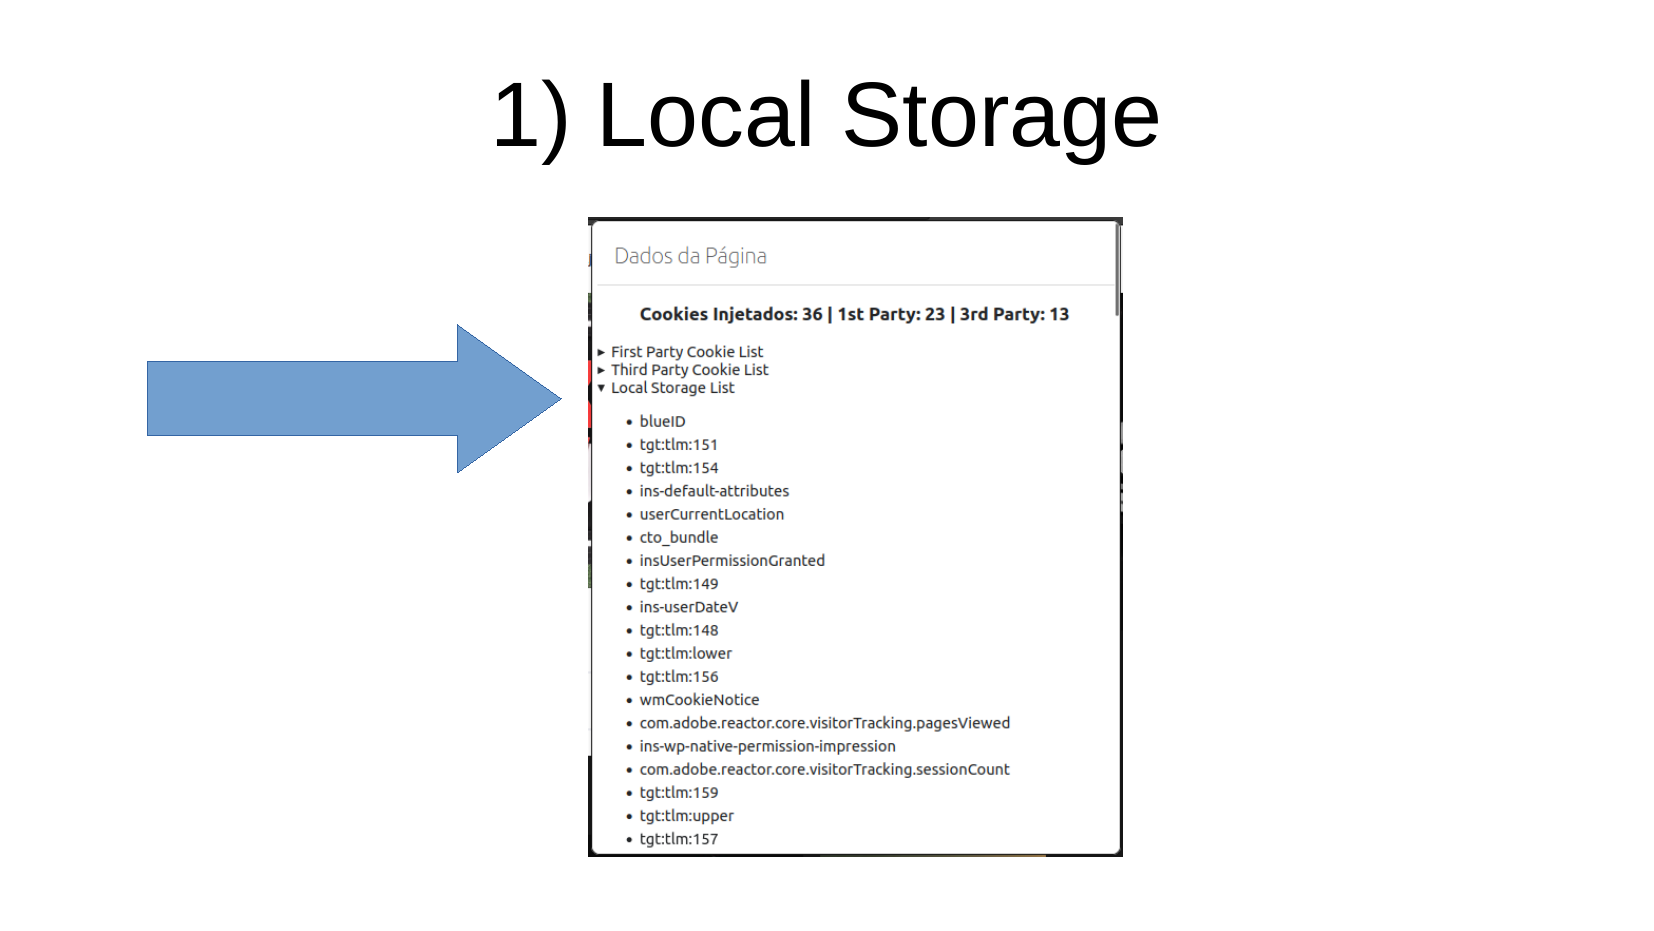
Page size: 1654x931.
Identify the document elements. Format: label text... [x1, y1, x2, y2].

text_box [147, 324, 562, 473]
picture [588, 217, 1123, 857]
title 1) Local Storage [82, 37, 1571, 193]
